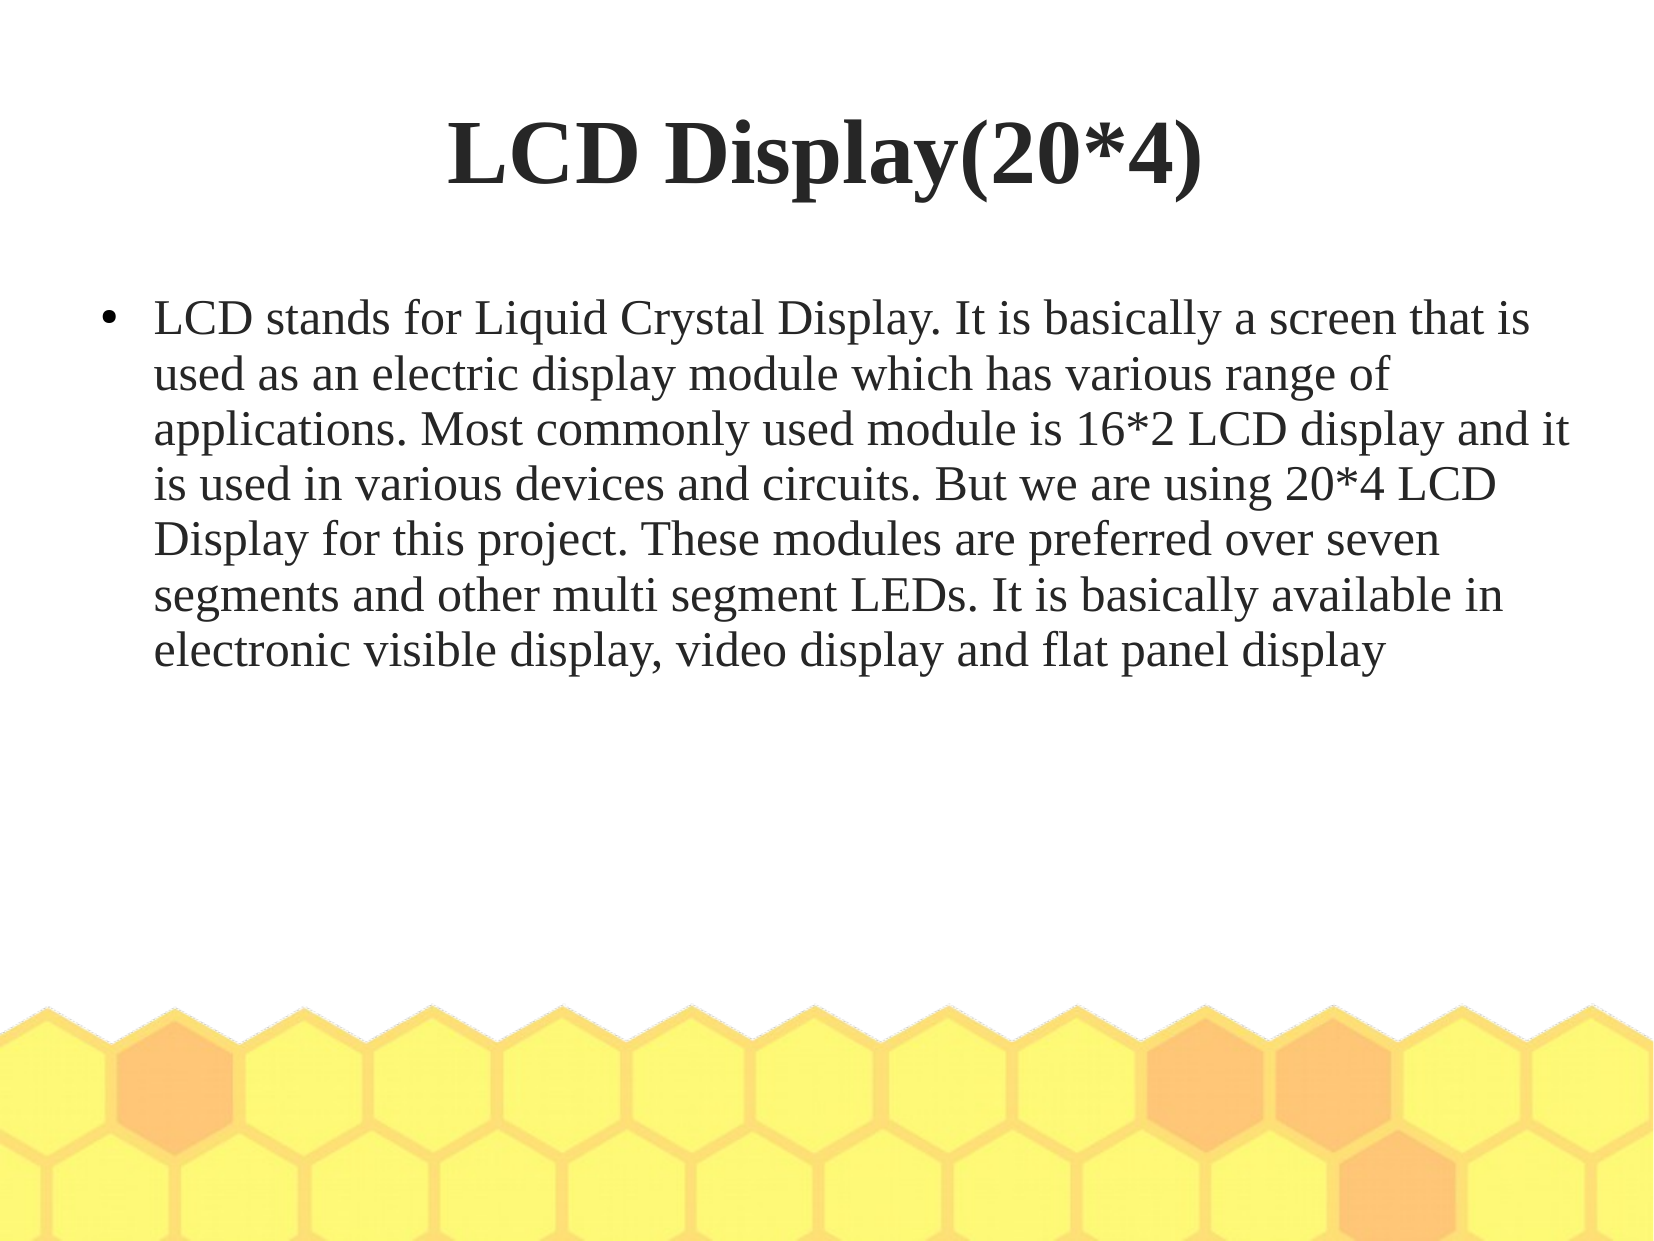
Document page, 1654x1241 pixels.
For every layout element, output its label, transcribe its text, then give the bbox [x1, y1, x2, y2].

title LCD Display(20*4) [82, 49, 1571, 257]
picture [0, 1001, 1654, 1241]
list LCD stands for Liquid Crystal Display. It is basically a screen that is used as an electric display module which has various range of applications. Most commonly used module is 16*2 LCD display and it is used in various devices and circuits. But we are using 20*4 LCD Display for this project. These modules are preferred over seven segments and other multi segment LEDs. It is basically available in electronic visible display, video display and flat panel display [82, 290, 1571, 1010]
